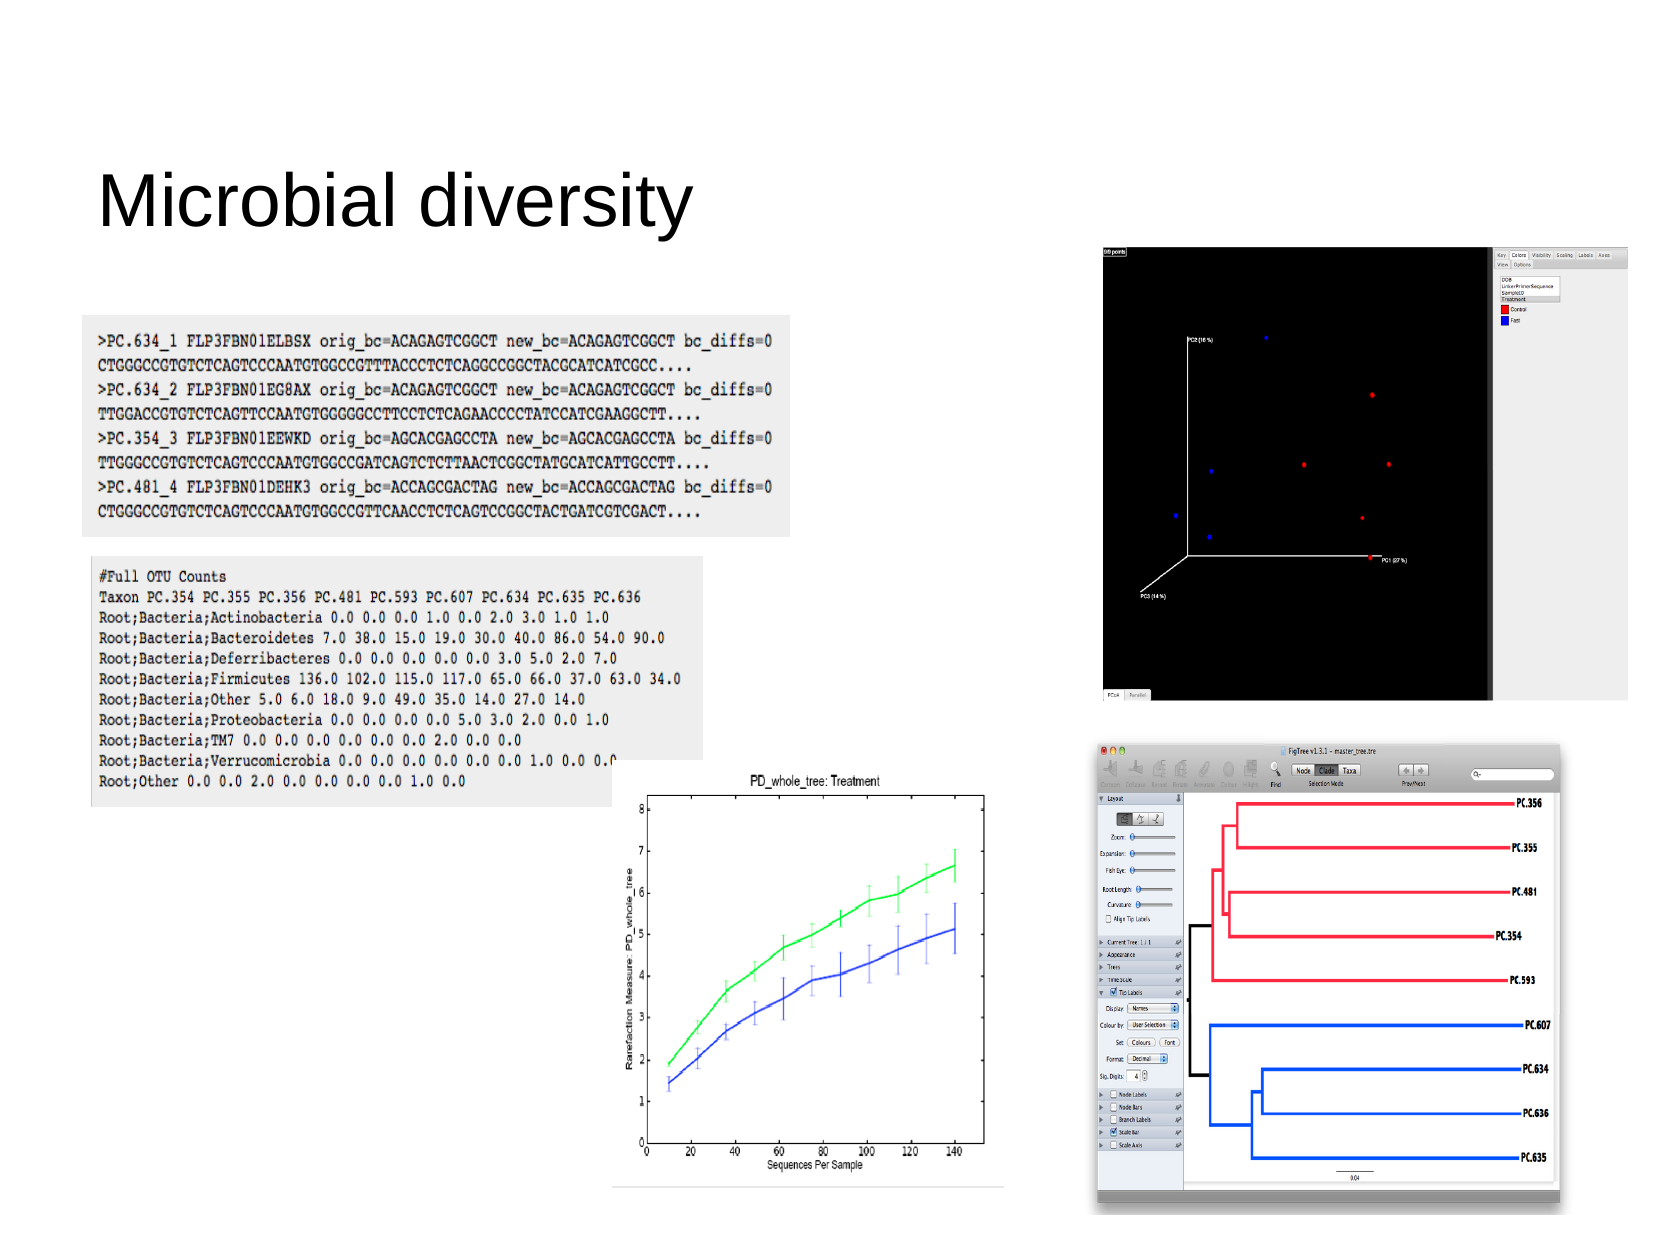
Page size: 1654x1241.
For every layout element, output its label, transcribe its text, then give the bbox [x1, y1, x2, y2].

picture [1080, 725, 1576, 1216]
picture [1095, 239, 1636, 706]
picture [91, 556, 1004, 1188]
title Microbial diversity [82, 49, 1571, 257]
picture [82, 315, 790, 537]
